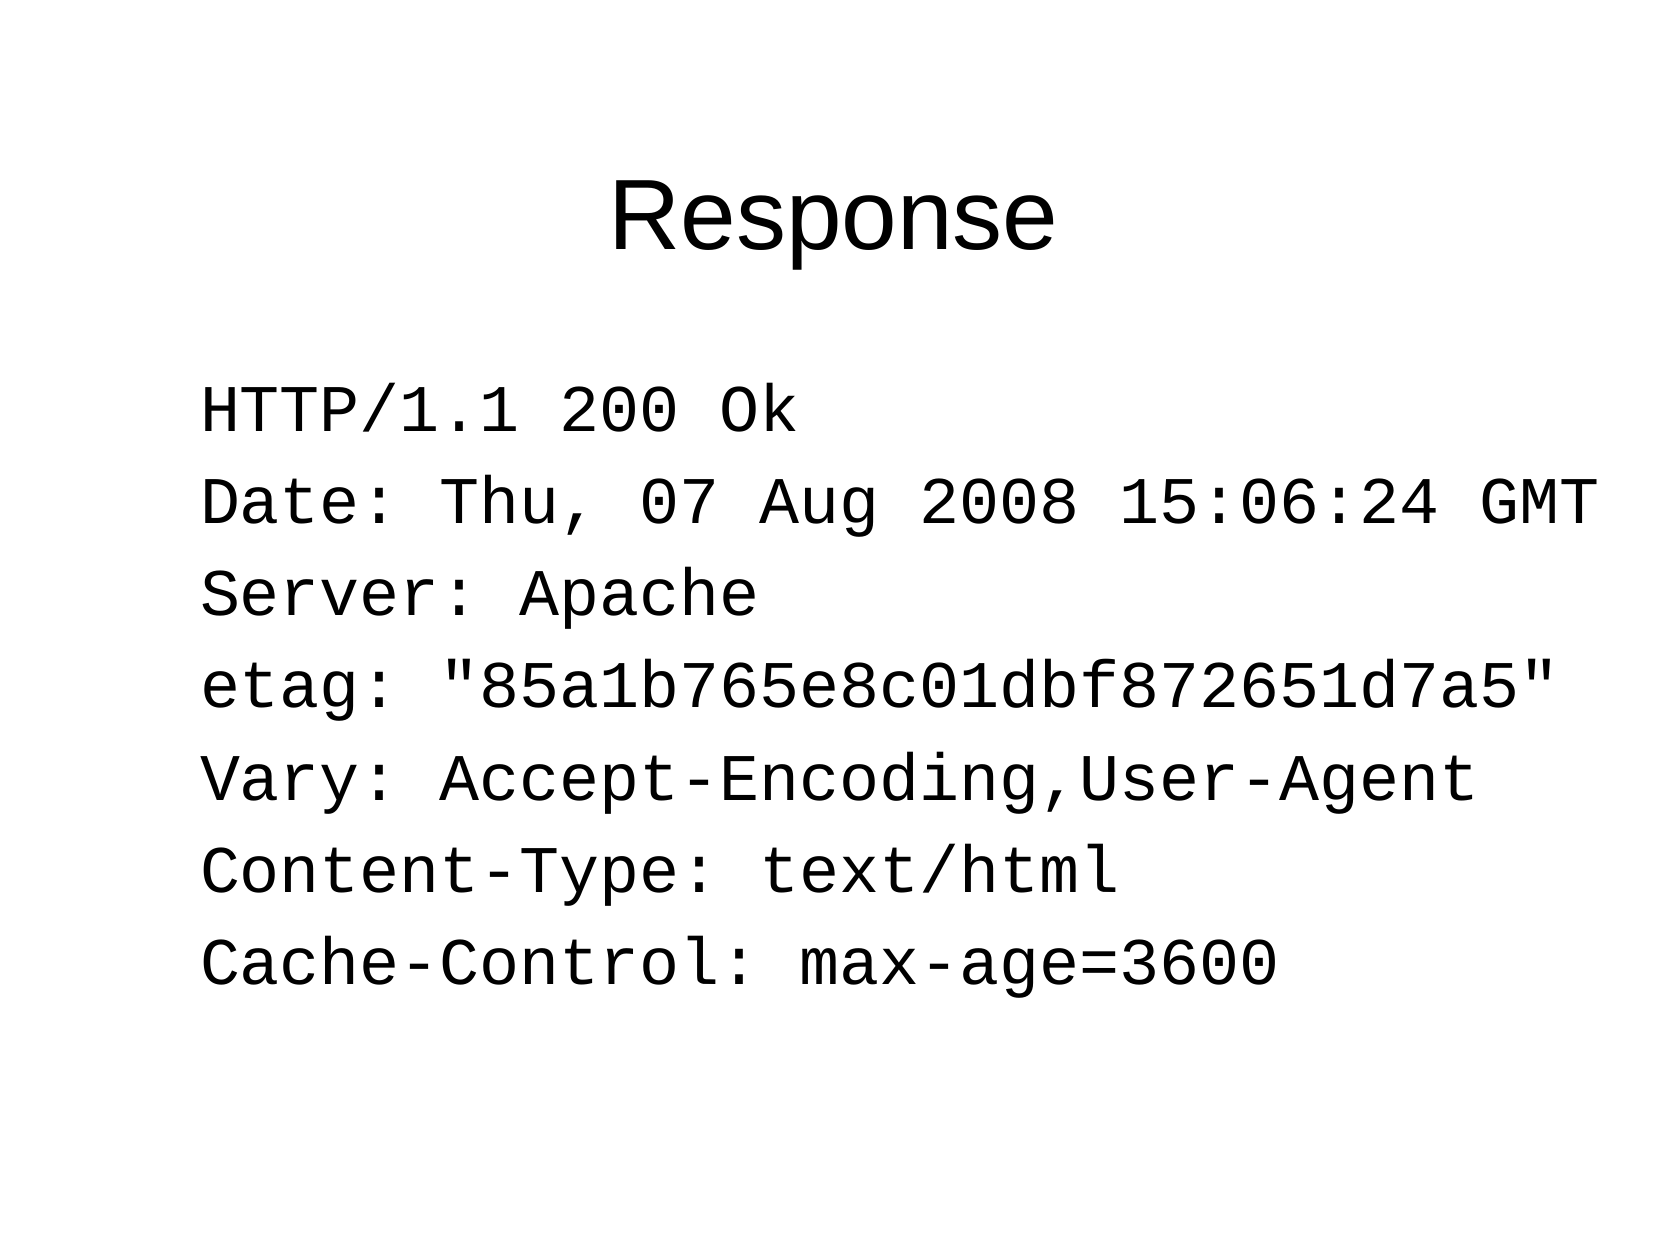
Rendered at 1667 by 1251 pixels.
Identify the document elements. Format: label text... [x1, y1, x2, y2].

subtitle HTTP/1.1 200 Ok Date: Thu, 07 Aug 2008 15:06:24 GMT Server: Apache etag: "85a1b765e8c01dbf872651d7a5" Vary: Accept-Encoding,User-Agent Content-Type: text/html Cache-Control: max-age=3600 [124, 283, 1613, 1189]
title Response [124, 118, 1542, 283]
